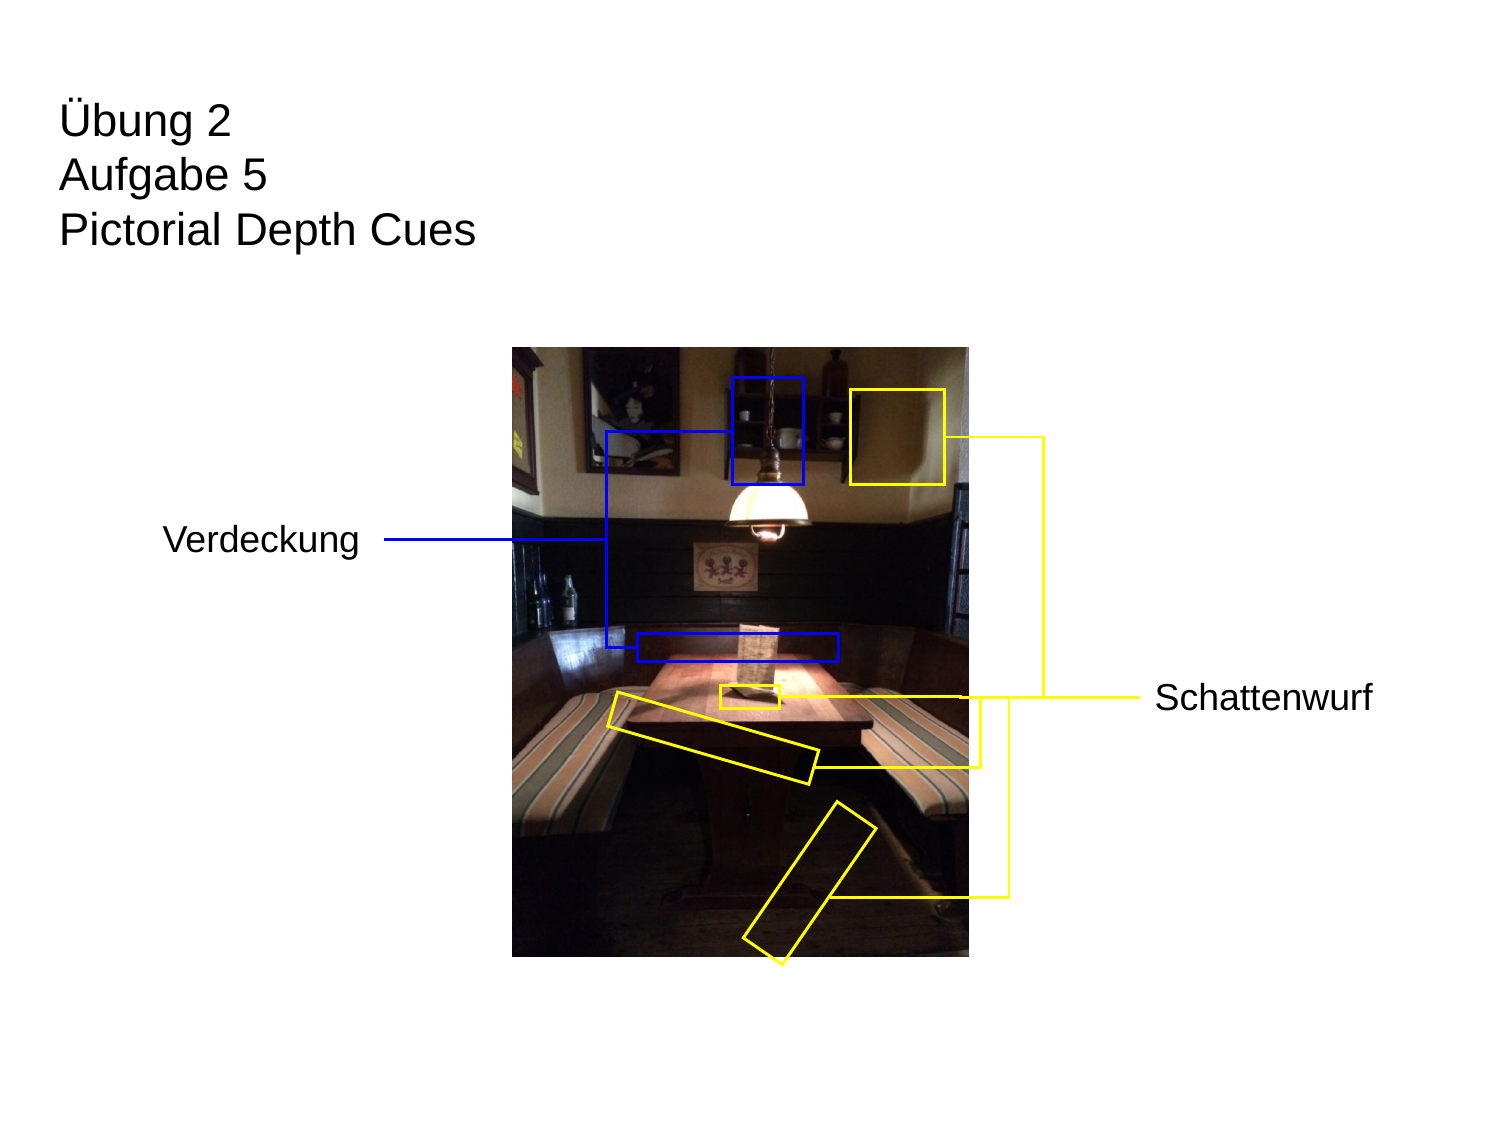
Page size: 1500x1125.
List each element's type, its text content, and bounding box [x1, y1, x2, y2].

picture [791, 899, 969, 957]
picture [852, 391, 943, 483]
picture [610, 695, 816, 782]
picture [747, 805, 873, 957]
picture [512, 347, 969, 957]
text_box Schattenwurf [1139, 669, 1400, 727]
picture [639, 635, 837, 660]
picture [734, 379, 802, 483]
title Übung 2 Aufgabe 5 Pictorial Depth Cues [58, 88, 1149, 257]
text_box Verdeckung [147, 510, 384, 568]
picture [722, 687, 778, 707]
